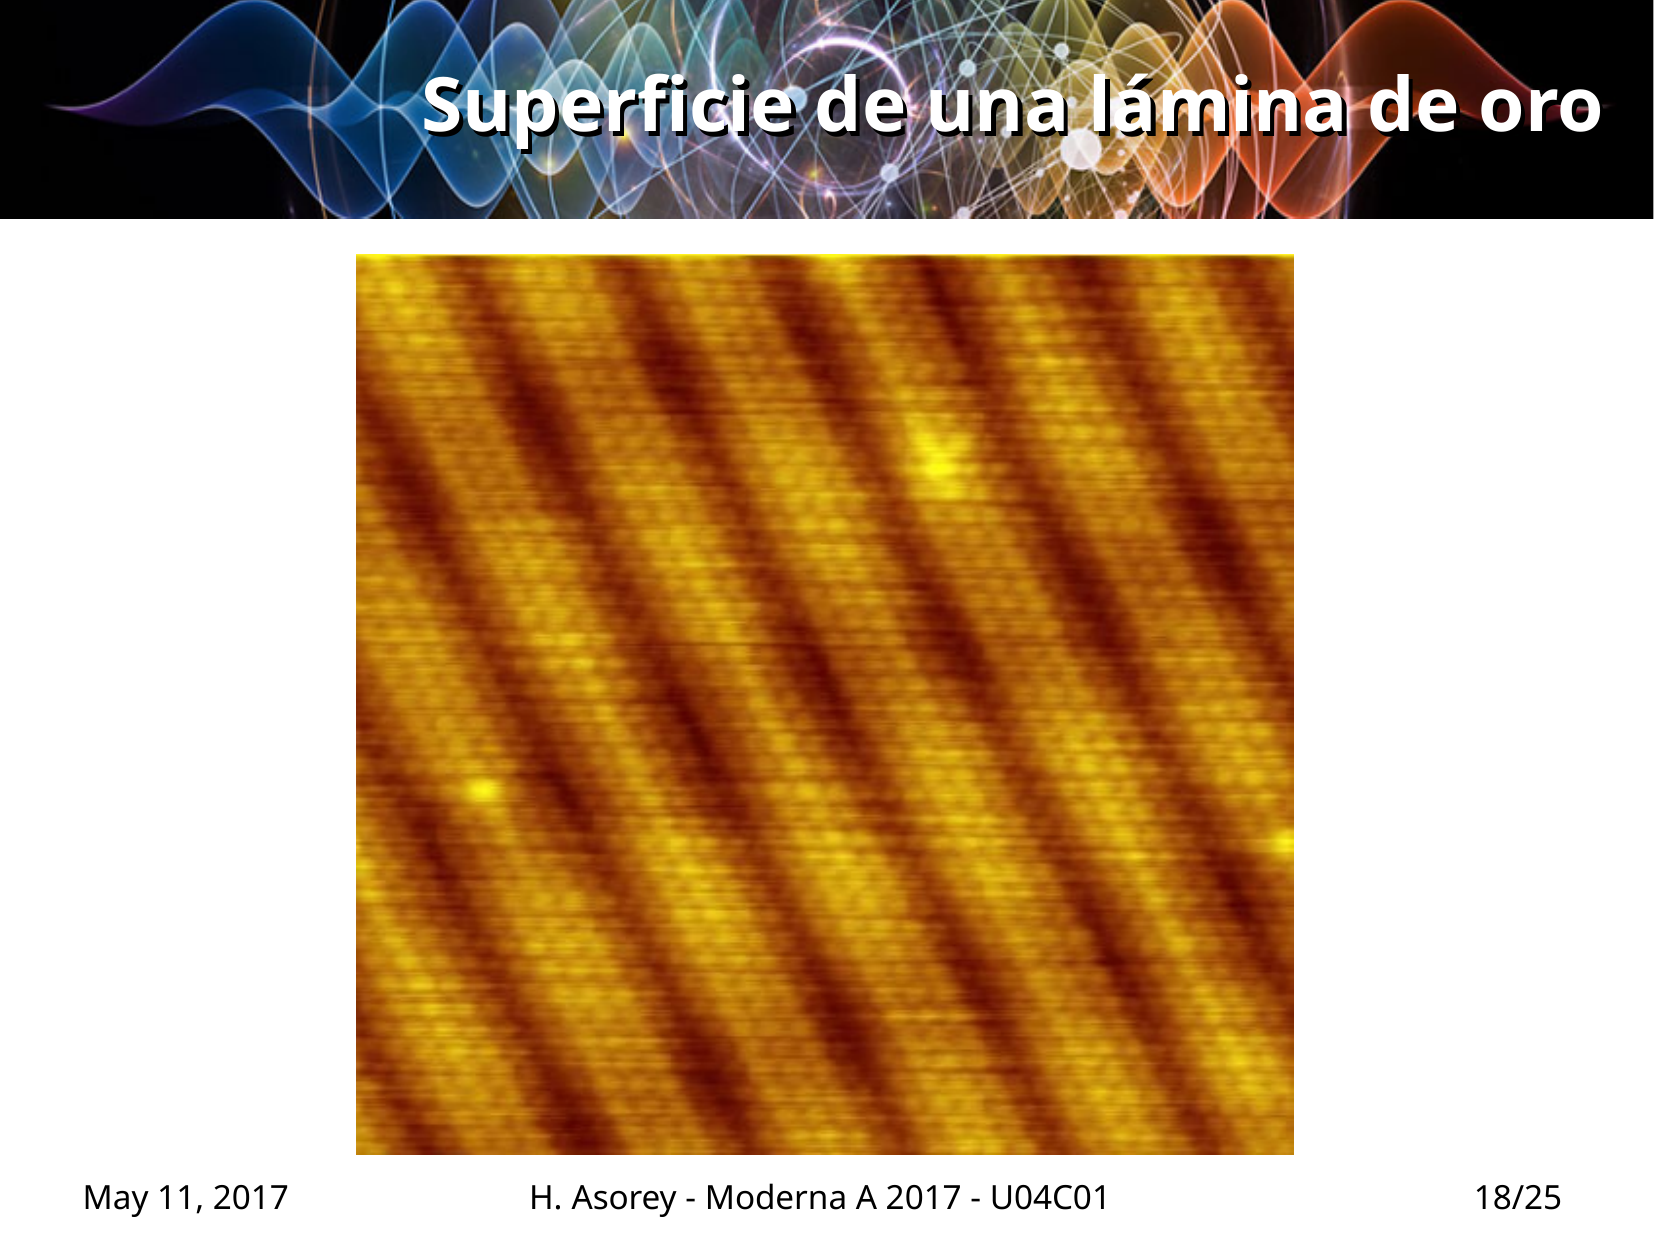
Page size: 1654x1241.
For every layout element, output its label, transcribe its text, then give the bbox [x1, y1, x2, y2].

title Superficie de una lámina de oro [45, 15, 1606, 191]
picture [356, 254, 1294, 1156]
picture [0, 0, 1654, 219]
